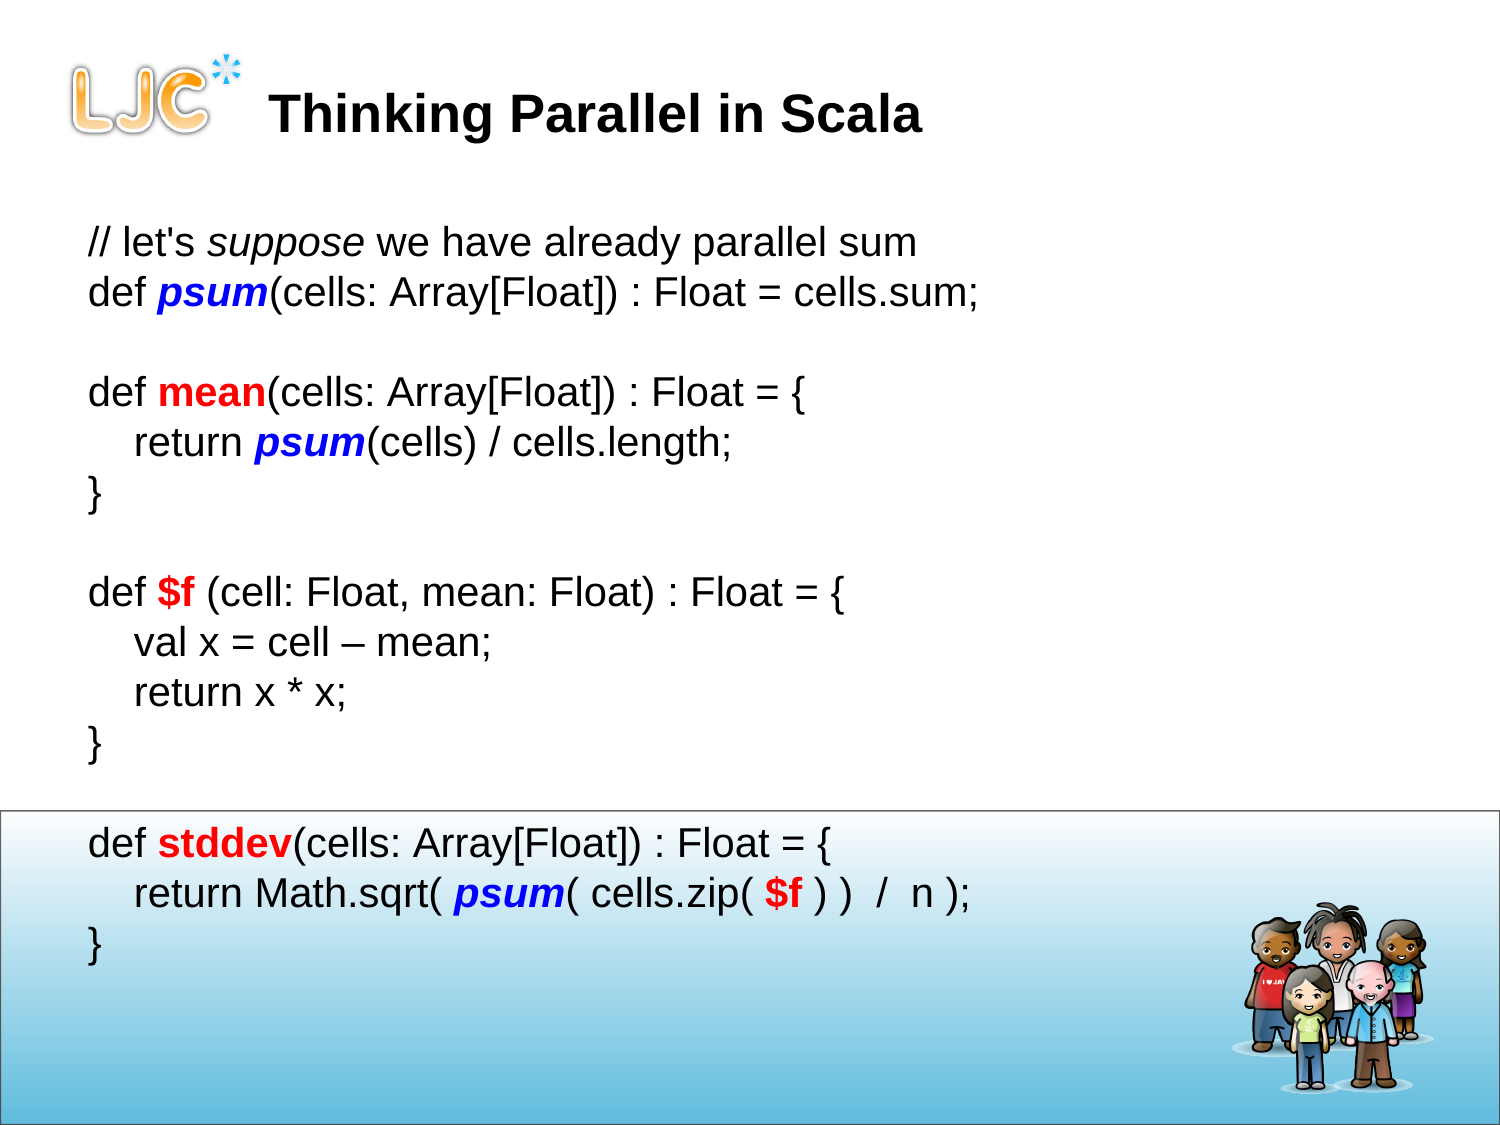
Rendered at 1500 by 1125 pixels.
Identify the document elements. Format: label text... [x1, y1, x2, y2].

picture [1220, 892, 1458, 1100]
list // let's suppose we have already parallel sum def psum(cells: Array[Float]) : Float = cells.sum; def mean(cells: Array[Float]) : Float = { return psum(cells) / cells.length; } def $f (cell: Float, mean: Float) : Float = { val x = cell – mean; return x * x; } def stddev(cells: Array[Float]) : Float = { return Math.sqrt( psum( cells.zip( $f ) ) / n ); } [73, 206, 1424, 1034]
picture [53, 43, 254, 143]
title Thinking Parallel in Scala [253, 45, 1425, 176]
